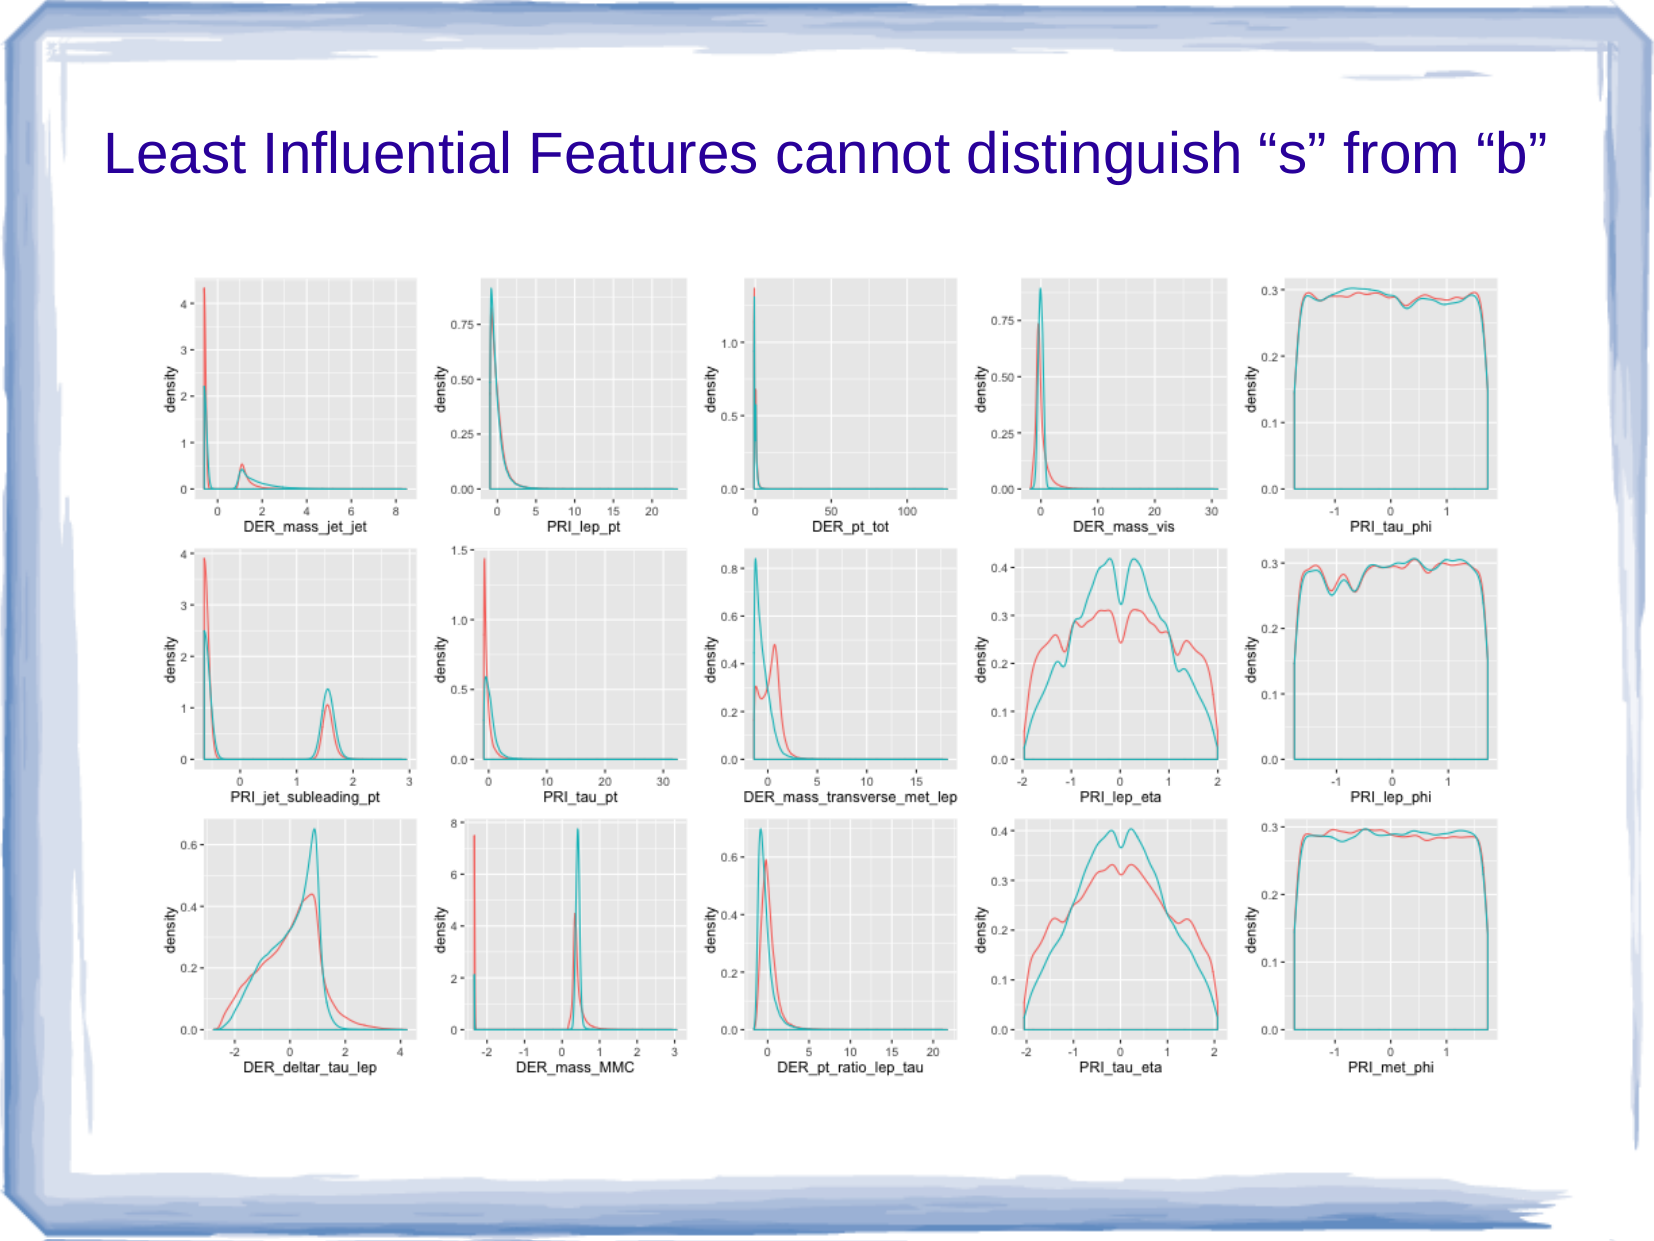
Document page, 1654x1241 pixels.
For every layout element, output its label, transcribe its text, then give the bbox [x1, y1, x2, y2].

picture [0, 0, 1654, 1241]
title Least Influential Features cannot distinguish “s” from “b” [82, 49, 1571, 257]
